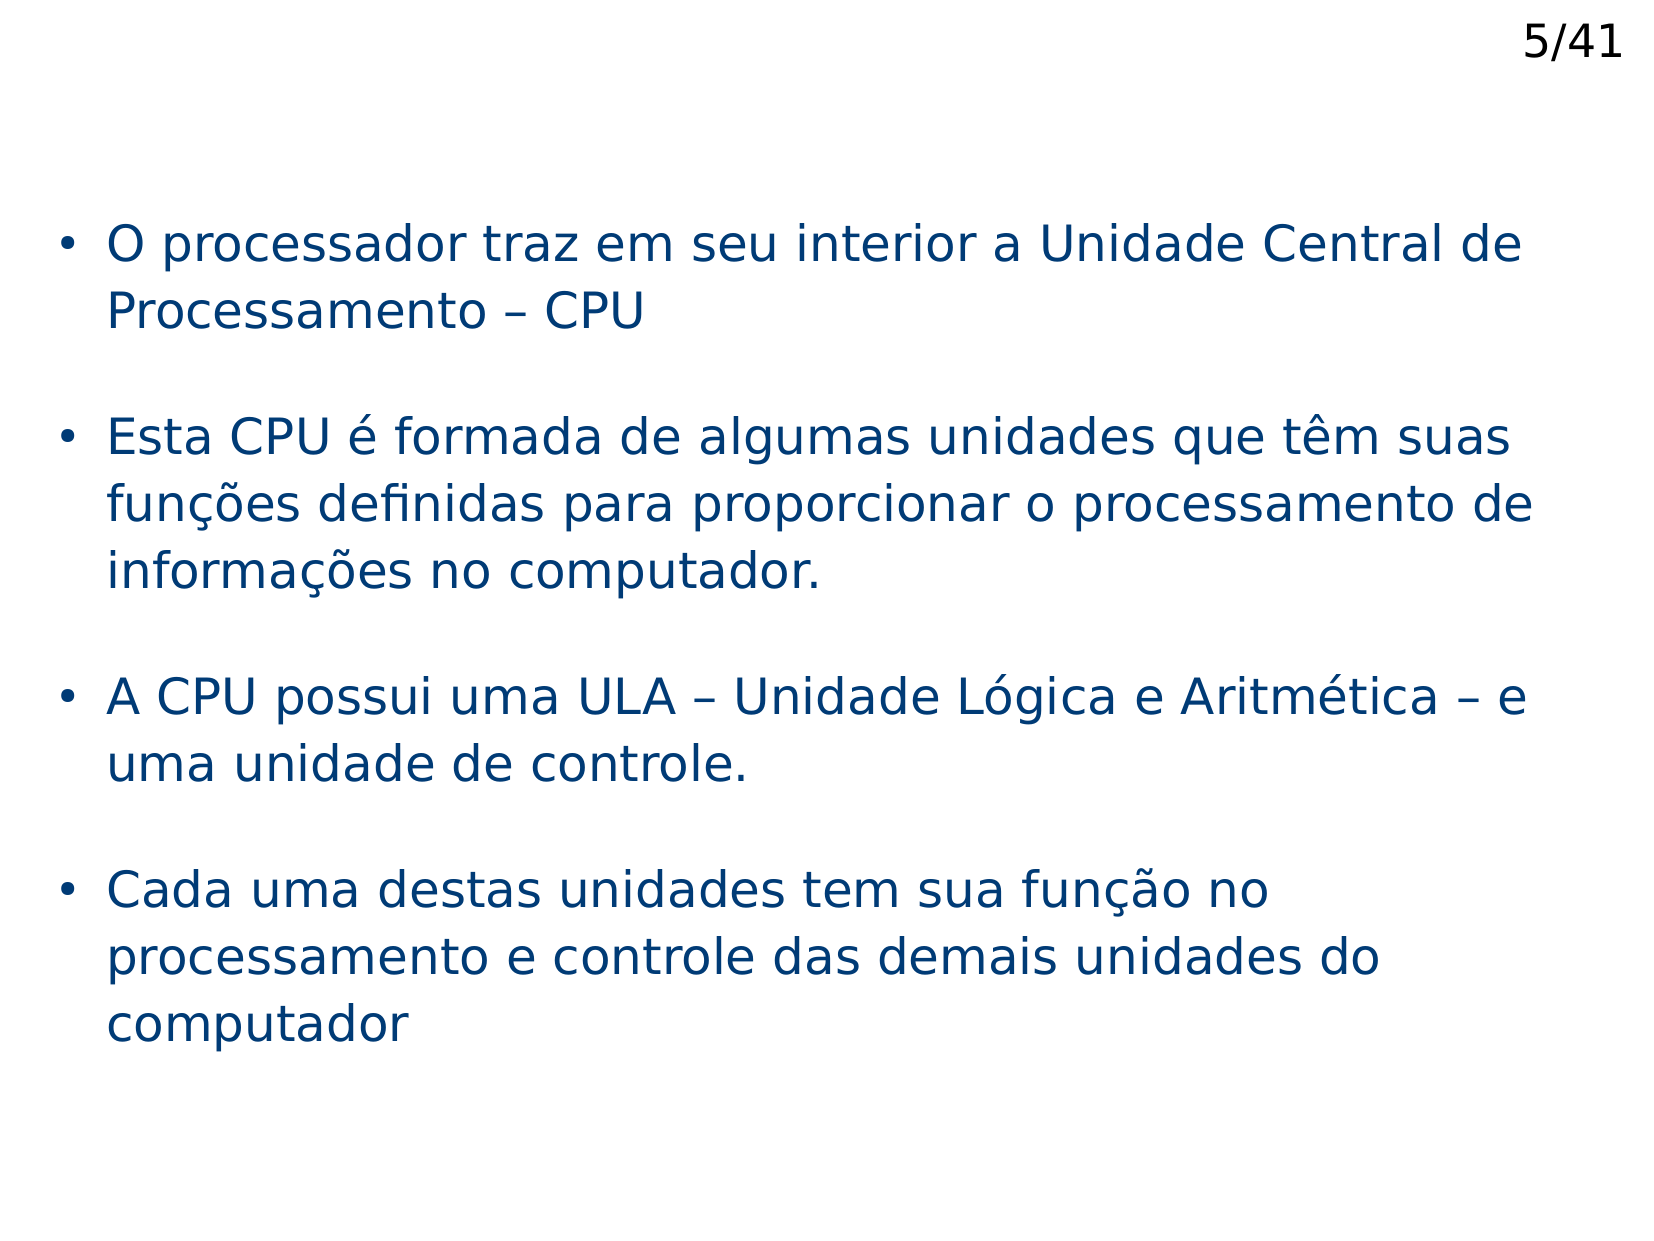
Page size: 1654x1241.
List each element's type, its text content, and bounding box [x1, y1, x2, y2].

list O processador traz em seu interior a Unidade Central de Processamento – CPU Esta CPU é formada de algumas unidades que têm suas funções definidas para proporcionar o processamento de informações no computador. A CPU possui uma ULA – Unidade Lógica e Aritmética – e uma unidade de controle. Cada uma destas unidades tem sua função no processamento e controle das demais unidades do computador [59, 206, 1625, 1211]
